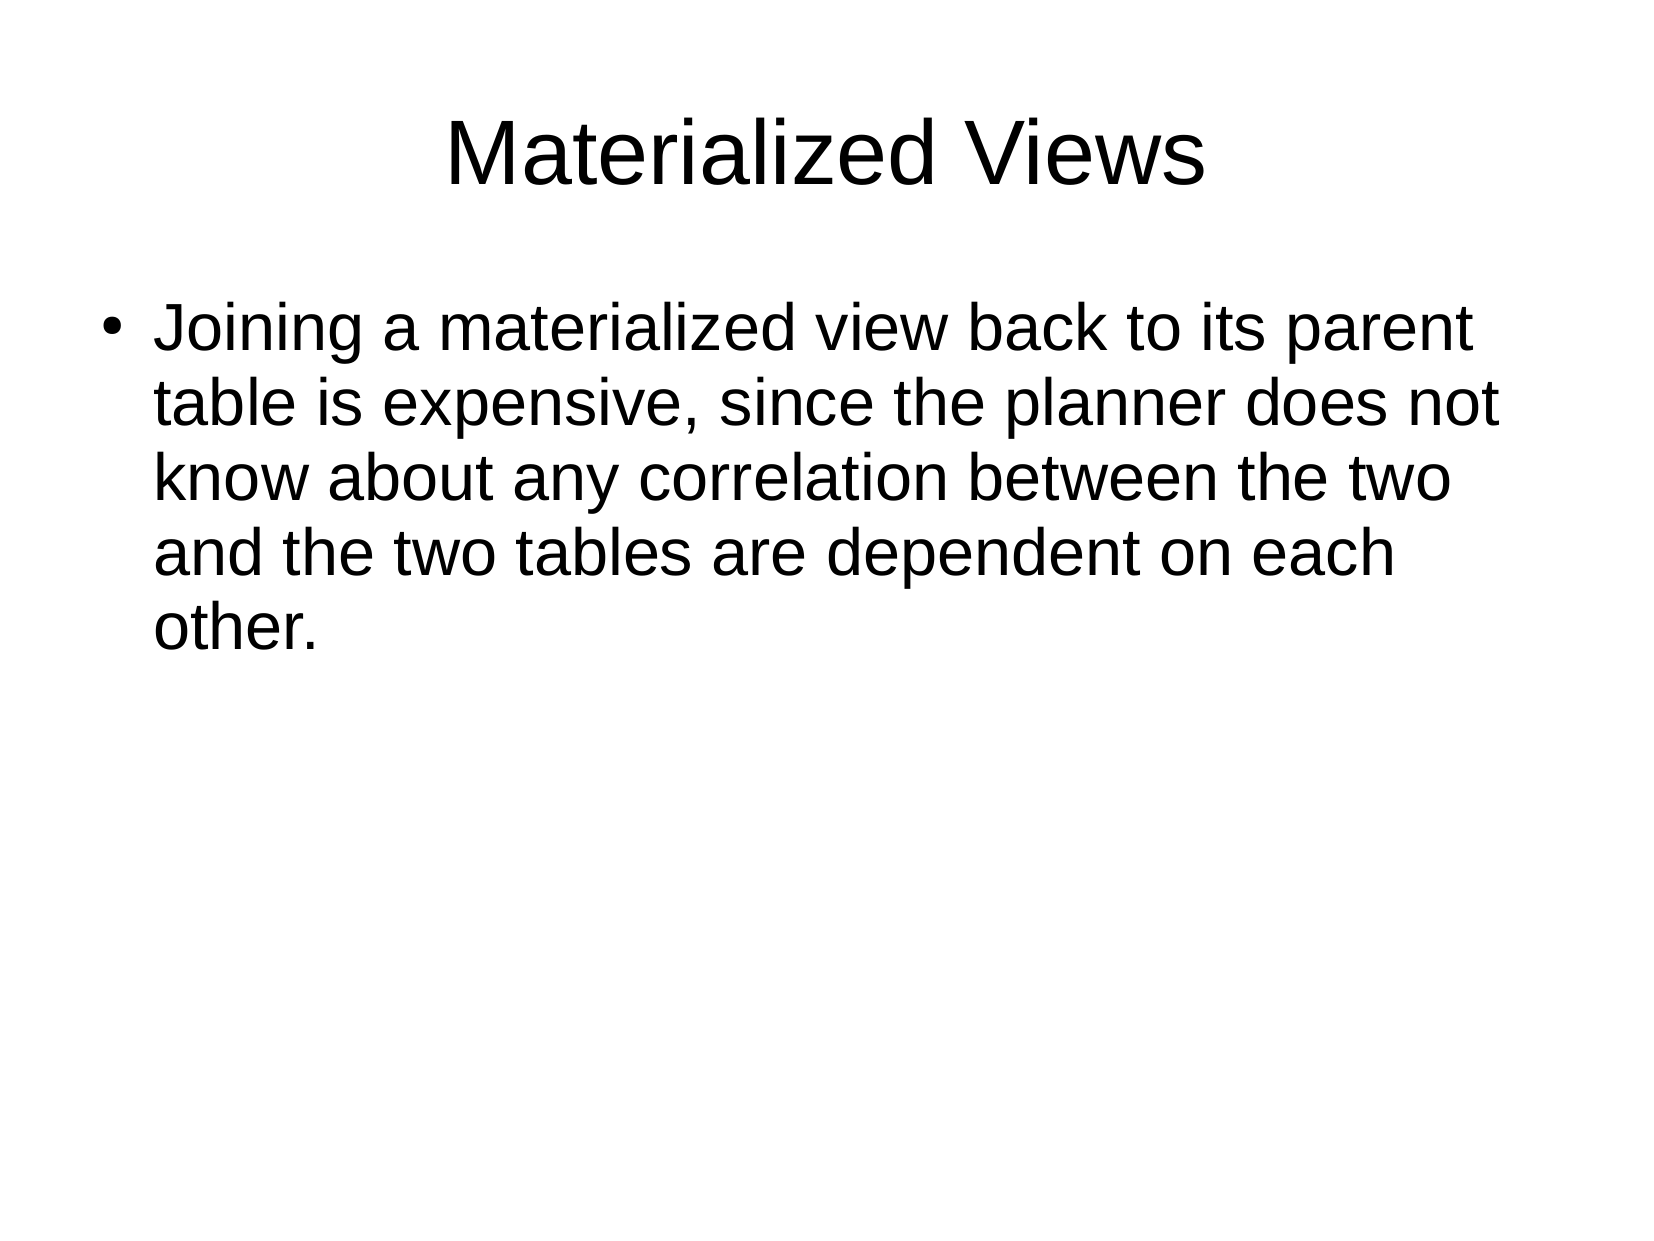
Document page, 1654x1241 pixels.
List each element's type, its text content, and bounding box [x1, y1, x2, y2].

title Materialized Views [82, 49, 1571, 257]
list Joining a materialized view back to its parent table is expensive, since the planner does not know about any correlation between the two and the two tables are dependent on each other. [82, 290, 1538, 1010]
